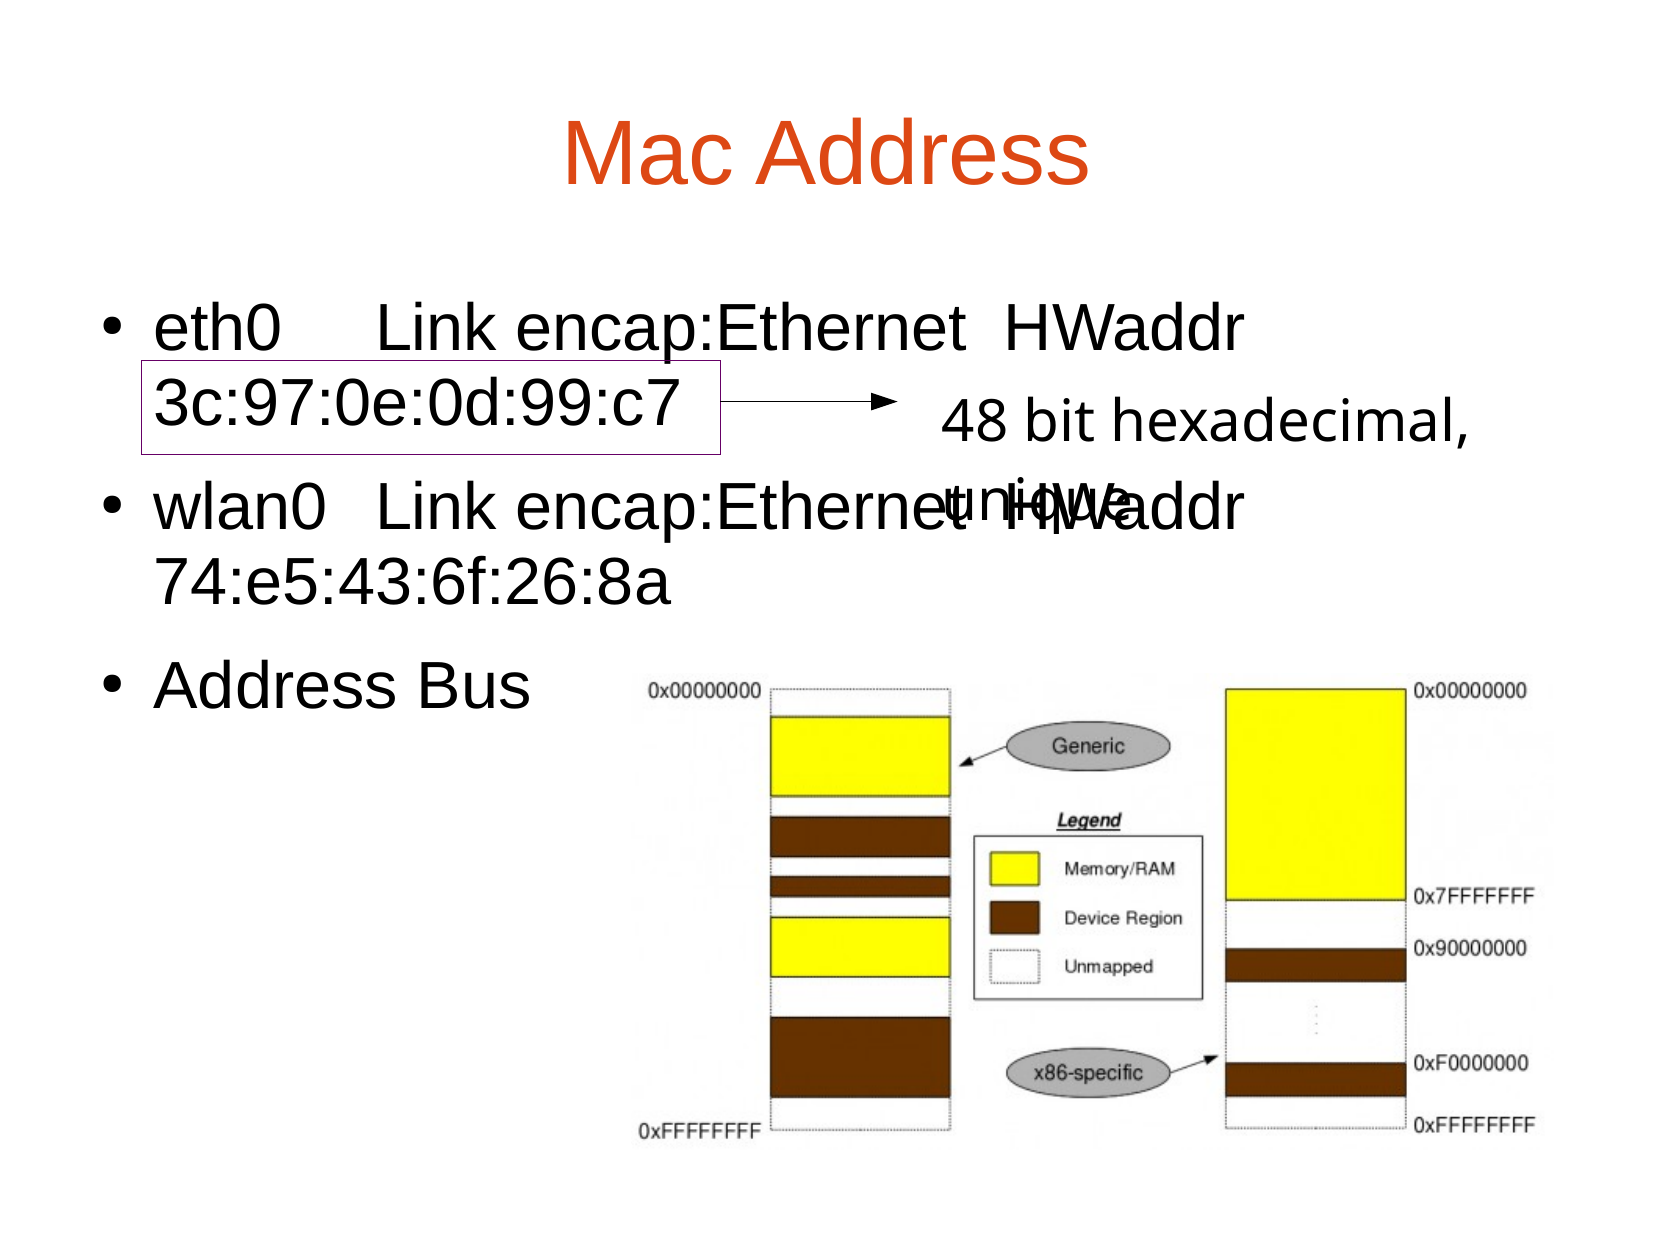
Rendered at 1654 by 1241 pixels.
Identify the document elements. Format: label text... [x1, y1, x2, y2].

list eth0 Link encap:Ethernet HWaddr 3c:97:0e:0d:99:c7 wlan0 Link encap:Ethernet HWaddr 74:e5:43:6f:26:8a Address Bus [82, 290, 1571, 1010]
title Mac Address [82, 49, 1571, 257]
picture [631, 673, 1554, 1150]
text_box 48 bit hexadecimal, unique [927, 372, 1654, 453]
